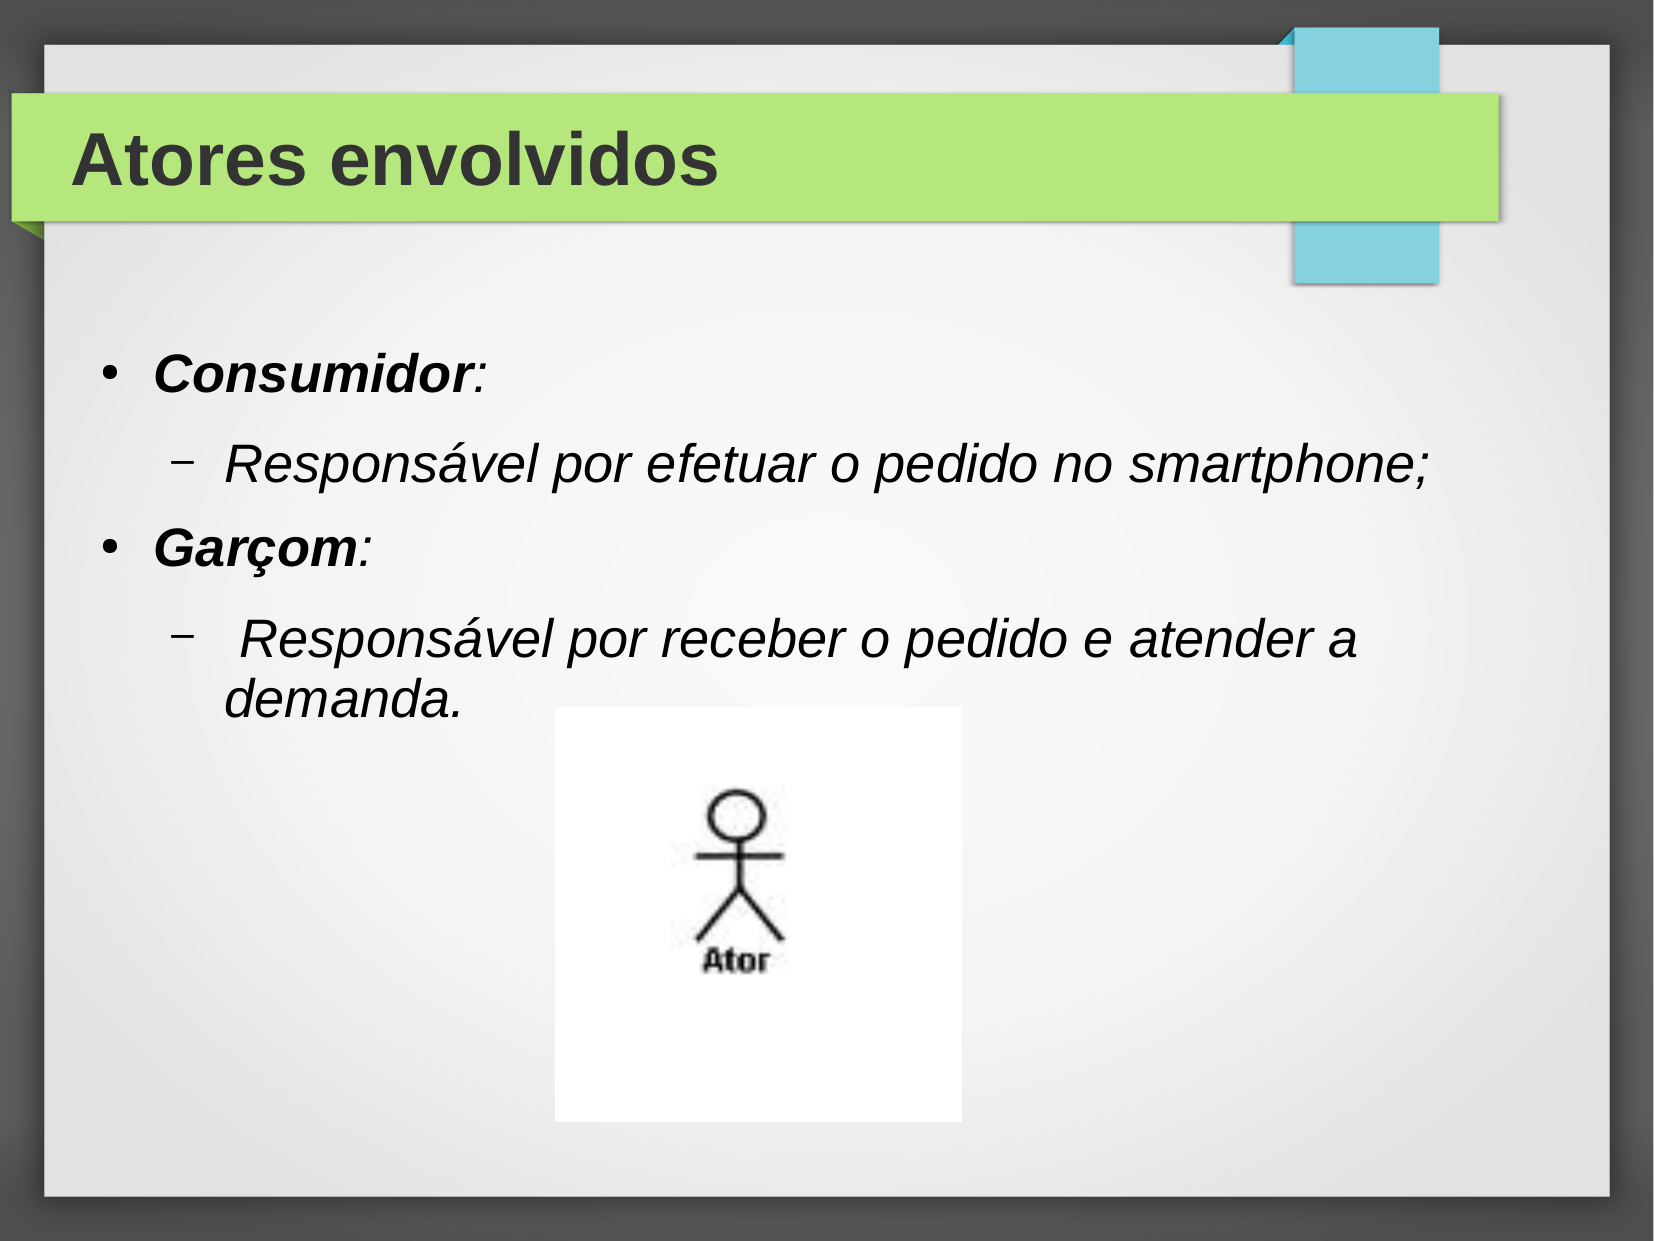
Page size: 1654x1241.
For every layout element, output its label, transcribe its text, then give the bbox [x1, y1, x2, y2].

title Atores envolvidos [70, 106, 1229, 213]
picture [0, 0, 1654, 1241]
list Consumidor: Responsável por efetuar o pedido no smartphone; Garçom: Responsável por receber o pedido e atender a demanda. [82, 343, 1538, 1063]
